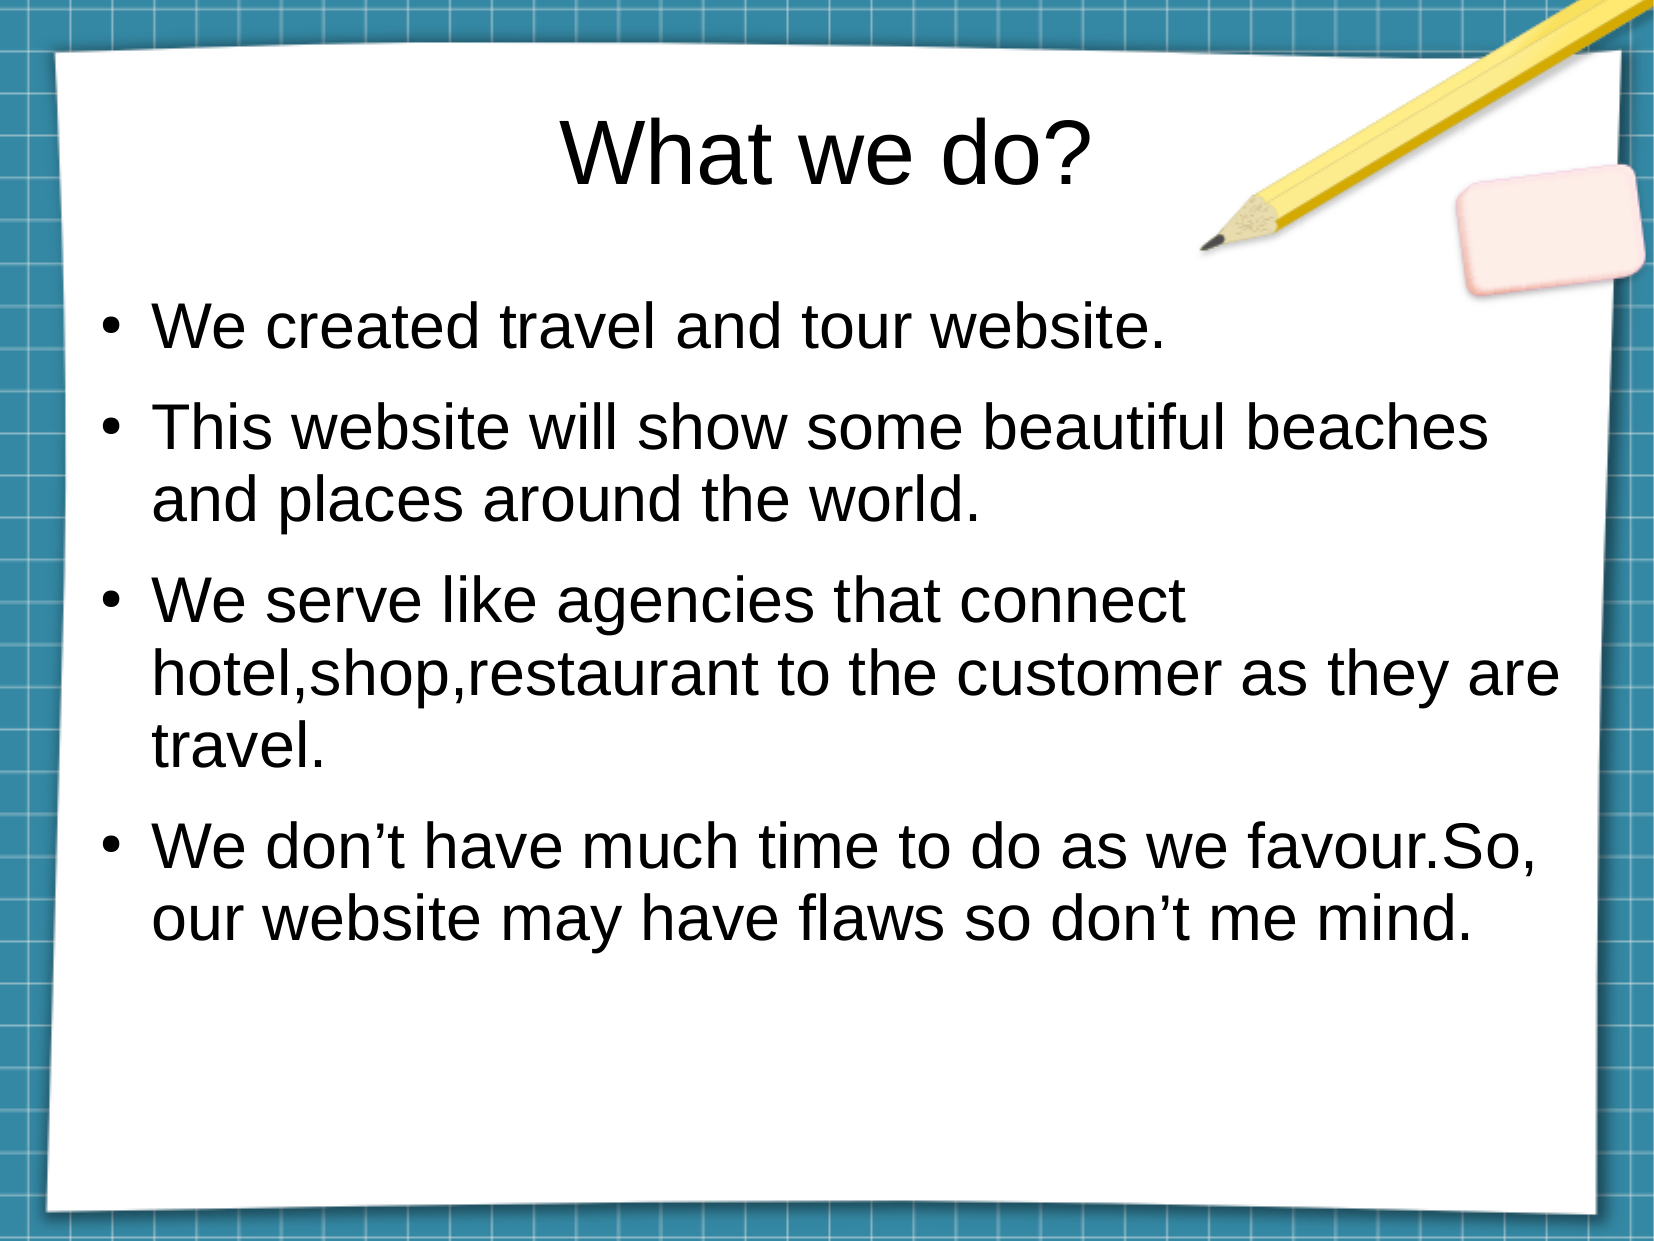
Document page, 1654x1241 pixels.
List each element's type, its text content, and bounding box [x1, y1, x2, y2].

picture [0, 0, 1654, 1241]
title What we do? [82, 49, 1571, 257]
list We created travel and tour website. This website will show some beautiful beaches and places around the world. We serve like agencies that connect hotel,shop,restaurant to the customer as they are travel. We don’t have much time to do as we favour.So, our website may have flaws so don’t me mind. [82, 290, 1571, 1010]
